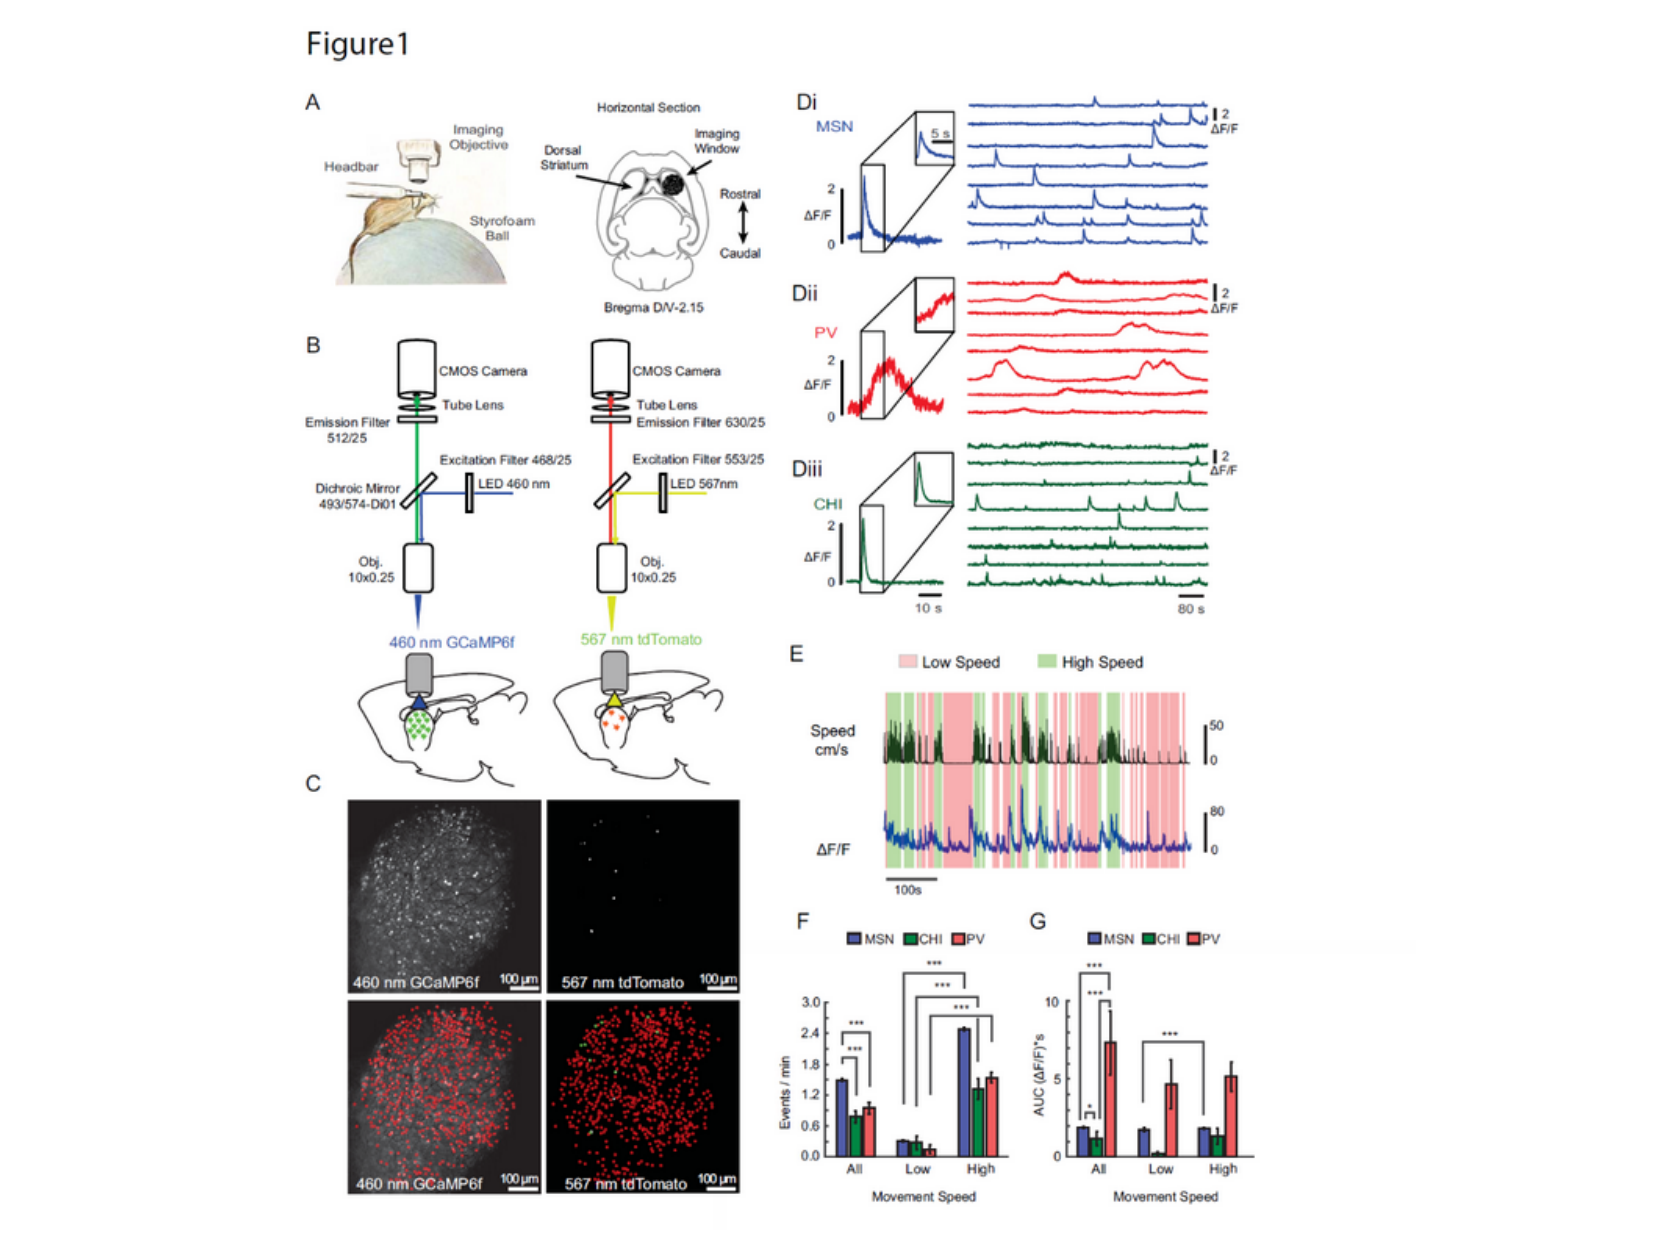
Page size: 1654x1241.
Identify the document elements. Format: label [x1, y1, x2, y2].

picture [248, 13, 1416, 1230]
